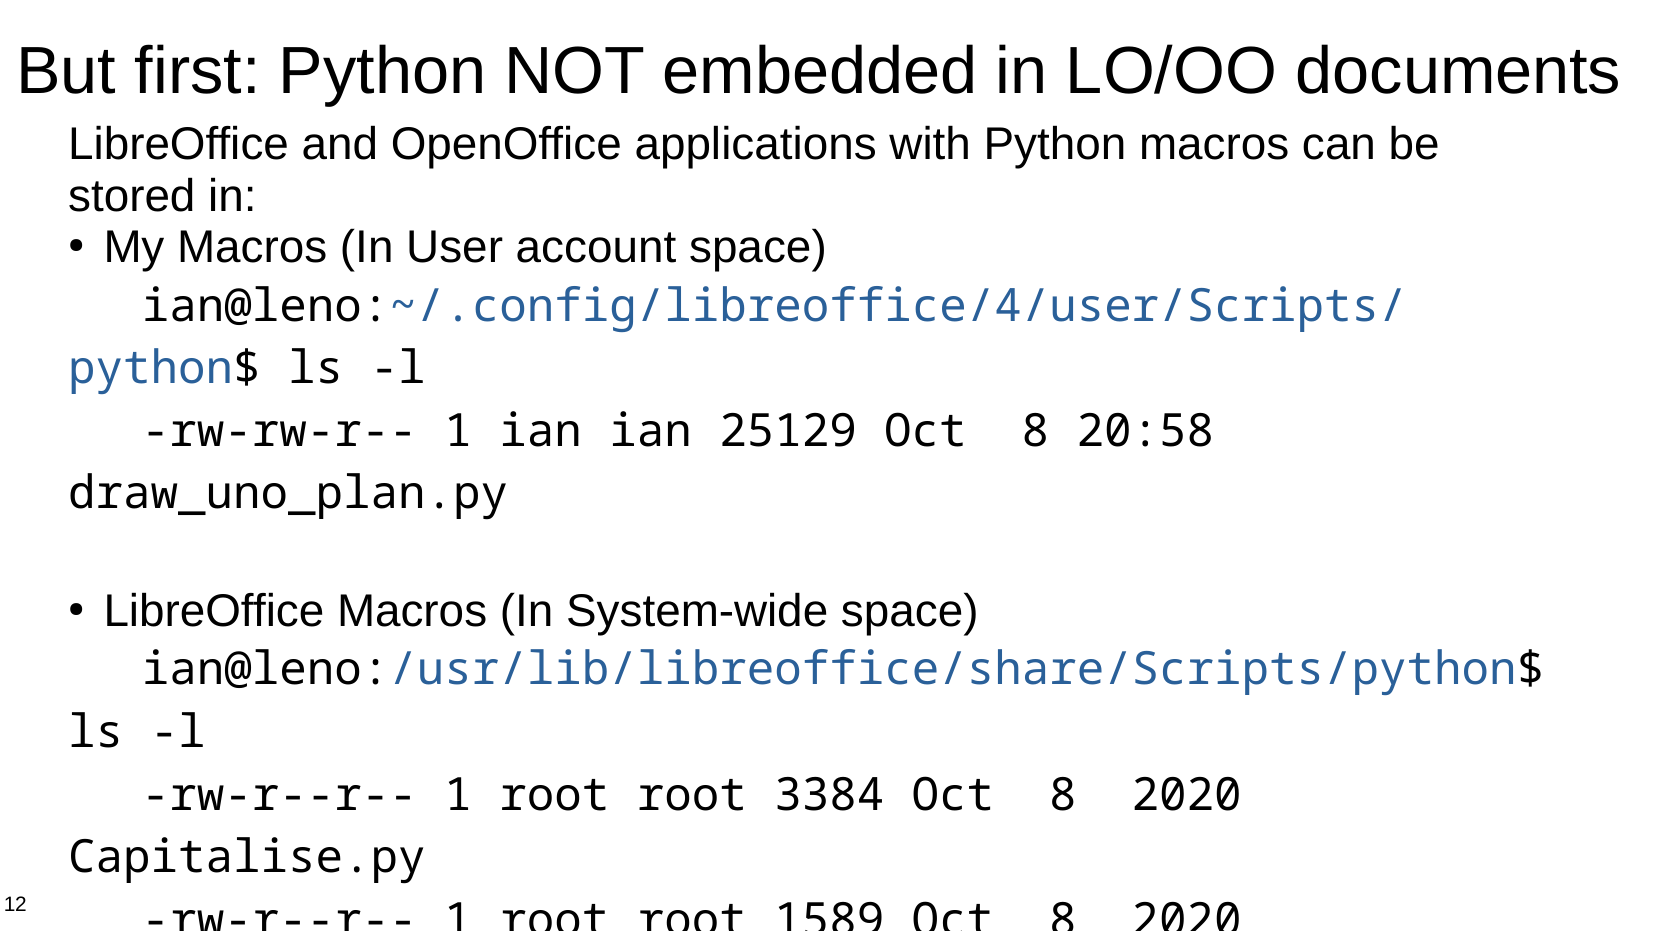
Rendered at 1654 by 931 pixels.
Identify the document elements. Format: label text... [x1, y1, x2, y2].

title But first: Python NOT embedded in LO/OO documents [16, 0, 1654, 145]
text_box LibreOffice and OpenOffice applications with Python macros can be stored in: My Macros (In User account space) ian@leno:~/.config/libreoffice/4/user/Scripts/python$ ls -l -rw-rw-r-- 1 ian ian 25129 Oct 8 20:58 draw_uno_plan.py LibreOffice Macros (In System-wide space) ian@leno:/usr/lib/libreoffice/share/Scripts/python$ ls -l -rw-r--r-- 1 root root 3384 Oct 8 2020 Capitalise.py -rw-r--r-- 1 root root 1589 Oct 8 2020 HelloWorld.py -rw-r--r-- 1 root root 2406 Oct 8 2020 InsertText.py -rw-r--r-- 1 root root 2090 Oct 8 2020 NamedRanges.py drwxr-xr-x 2 root root 4096 Apr 23 17:26 pythonSamples -rw-r--r-- 1 root root 634 Oct 8 2020 SetCellColor.py Need a PyUno bridge from Python program into LibreOffice: $ libreoffice --draw --accept="socket,host=localhost,port=2002;urp;StarOffice.ServiceManager" [68, 118, 1557, 908]
text_box <number> [0, 885, 113, 924]
